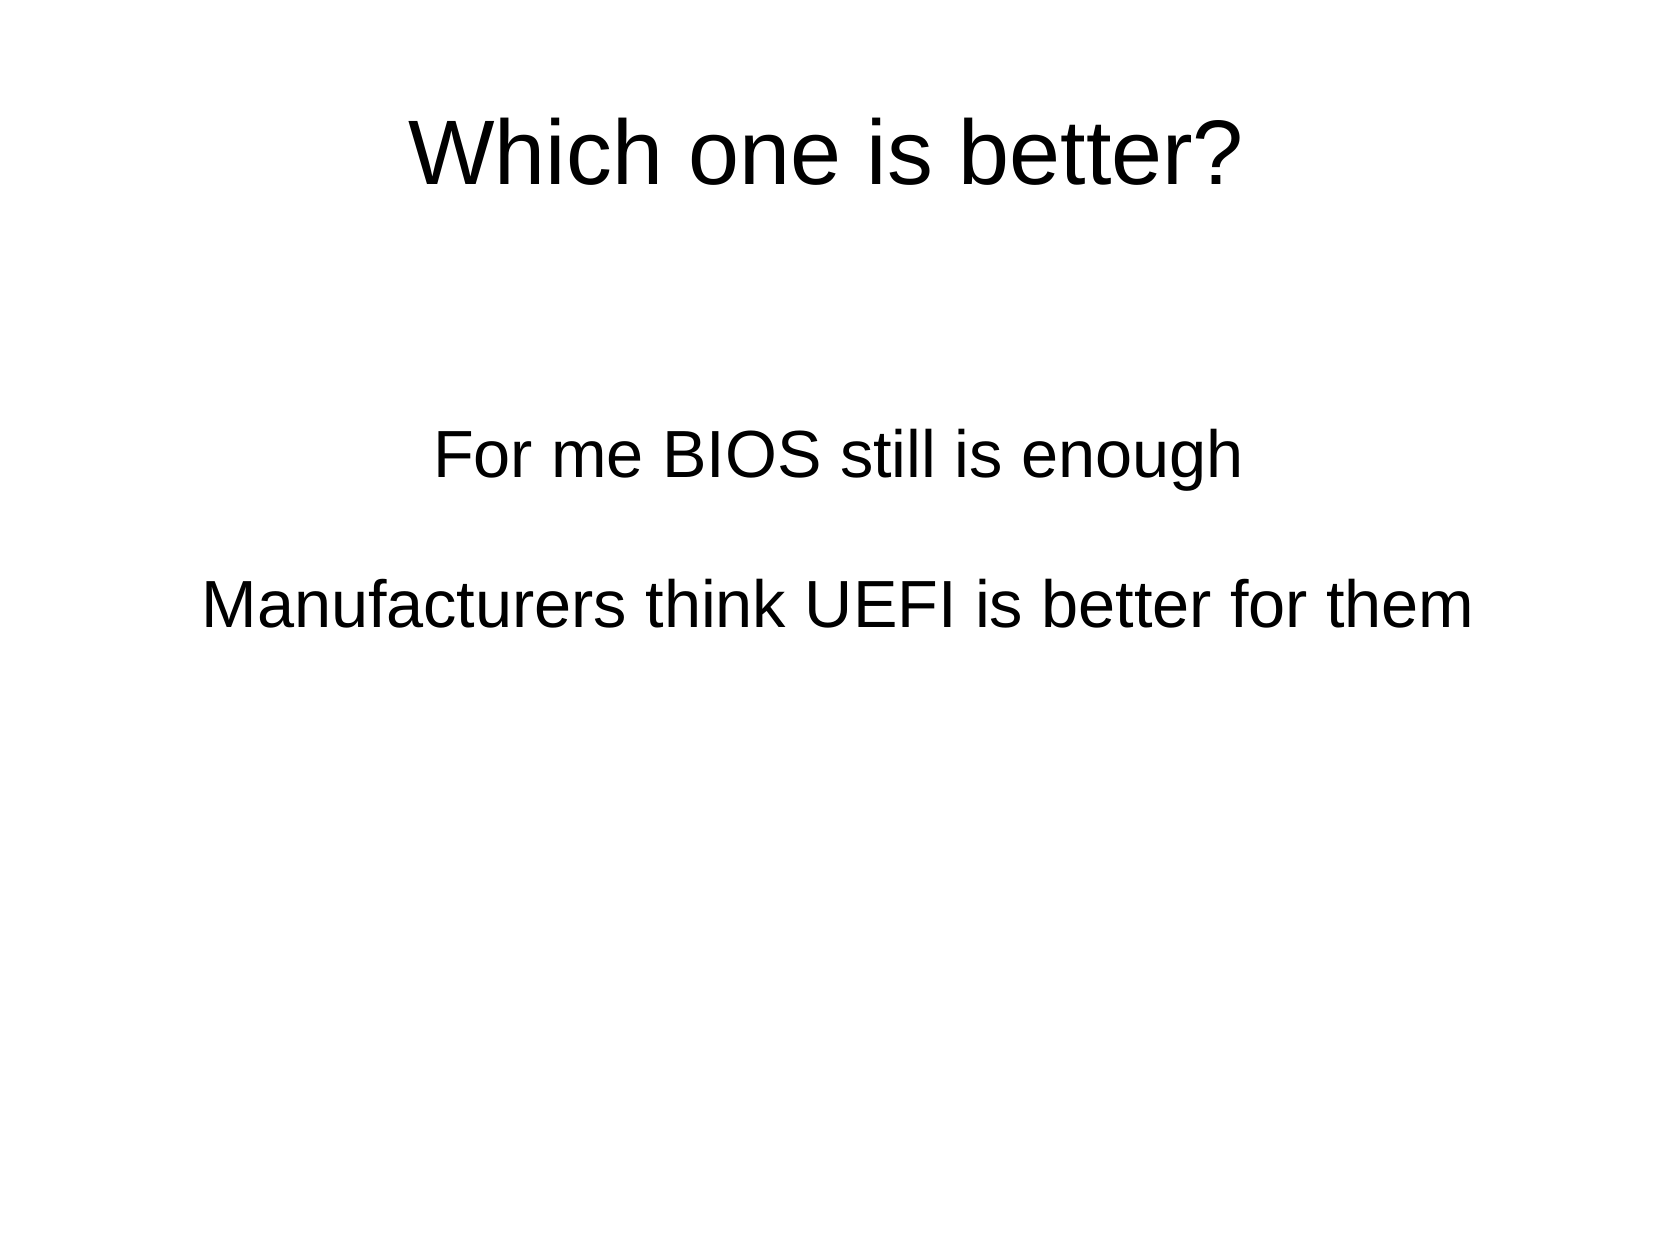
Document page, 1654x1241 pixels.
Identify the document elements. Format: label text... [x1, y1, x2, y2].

subtitle For me BIOS still is enough Manufacturers think UEFI is better for them [82, 49, 1571, 1010]
